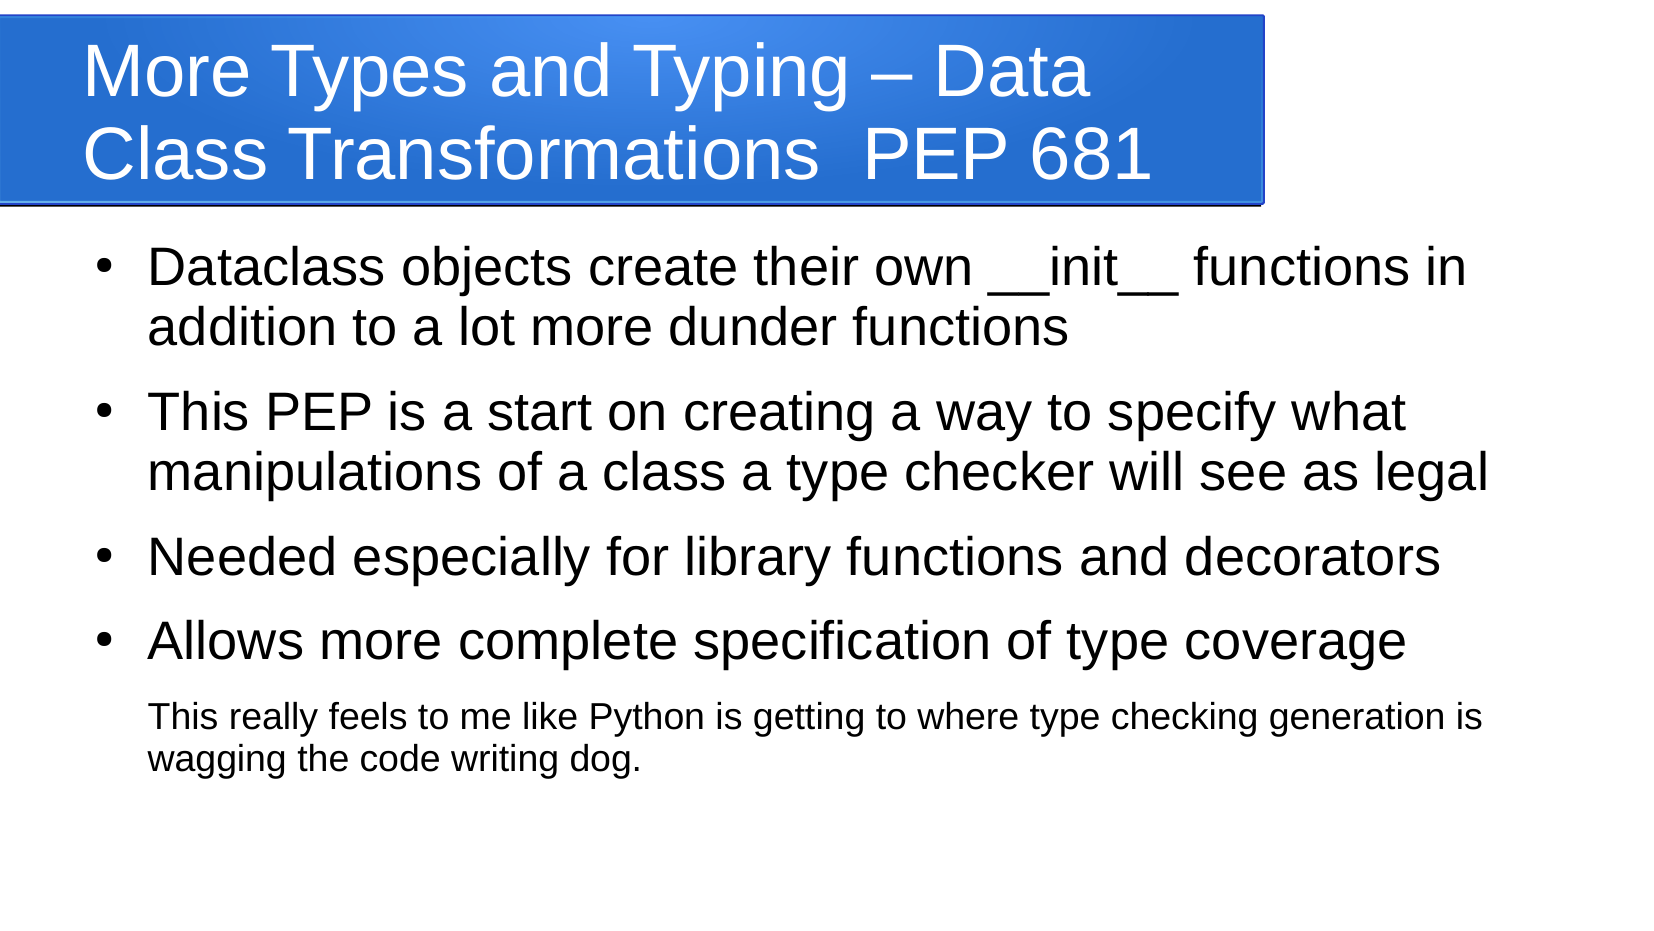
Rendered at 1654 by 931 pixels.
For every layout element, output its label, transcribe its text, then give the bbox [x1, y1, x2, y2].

list Dataclass objects create their own __init__ functions in addition to a lot more dunder functions This PEP is a start on creating a way to specify what manipulations of a class a type checker will see as legal Needed especially for library functions and decorators Allows more complete specification of type coverage This really feels to me like Python is getting to where type checking generation is wagging the code writing dog. [76, 236, 1565, 867]
title More Types and Typing – Data Class Transformations PEP 681 [82, 29, 1235, 196]
